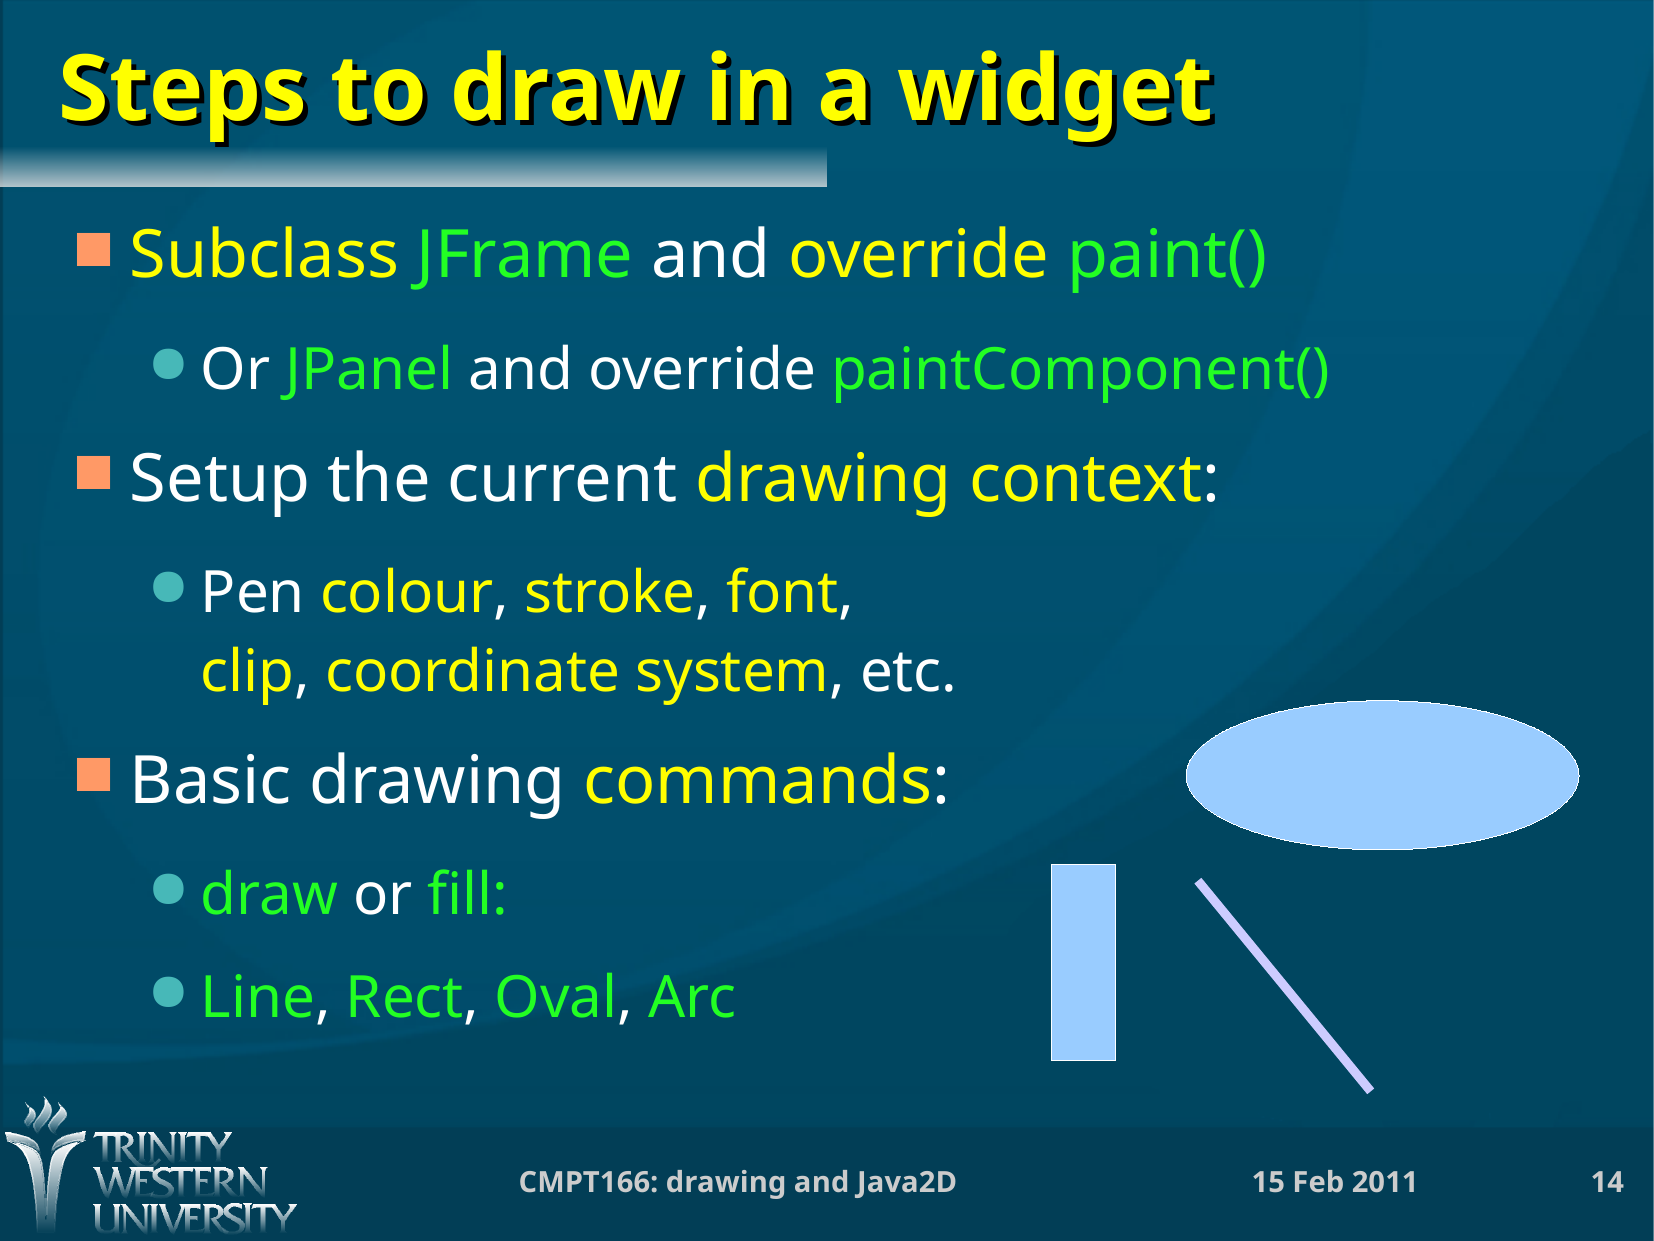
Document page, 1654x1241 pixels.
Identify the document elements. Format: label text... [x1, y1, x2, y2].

list Subclass JFrame and override paint() Or JPanel and override paintComponent() Setup the current drawing context: Pen colour, stroke, font, clip, coordinate system, etc. Basic drawing commands: draw or fill: Line, Rect, Oval, Arc [59, 206, 1625, 1026]
title Drawing text [0, 154, 827, 158]
picture [38, 1227, 54, 1232]
text_box [1051, 864, 1116, 1061]
title Steps to draw in a widget [59, 19, 1595, 148]
text_box [1186, 700, 1580, 850]
